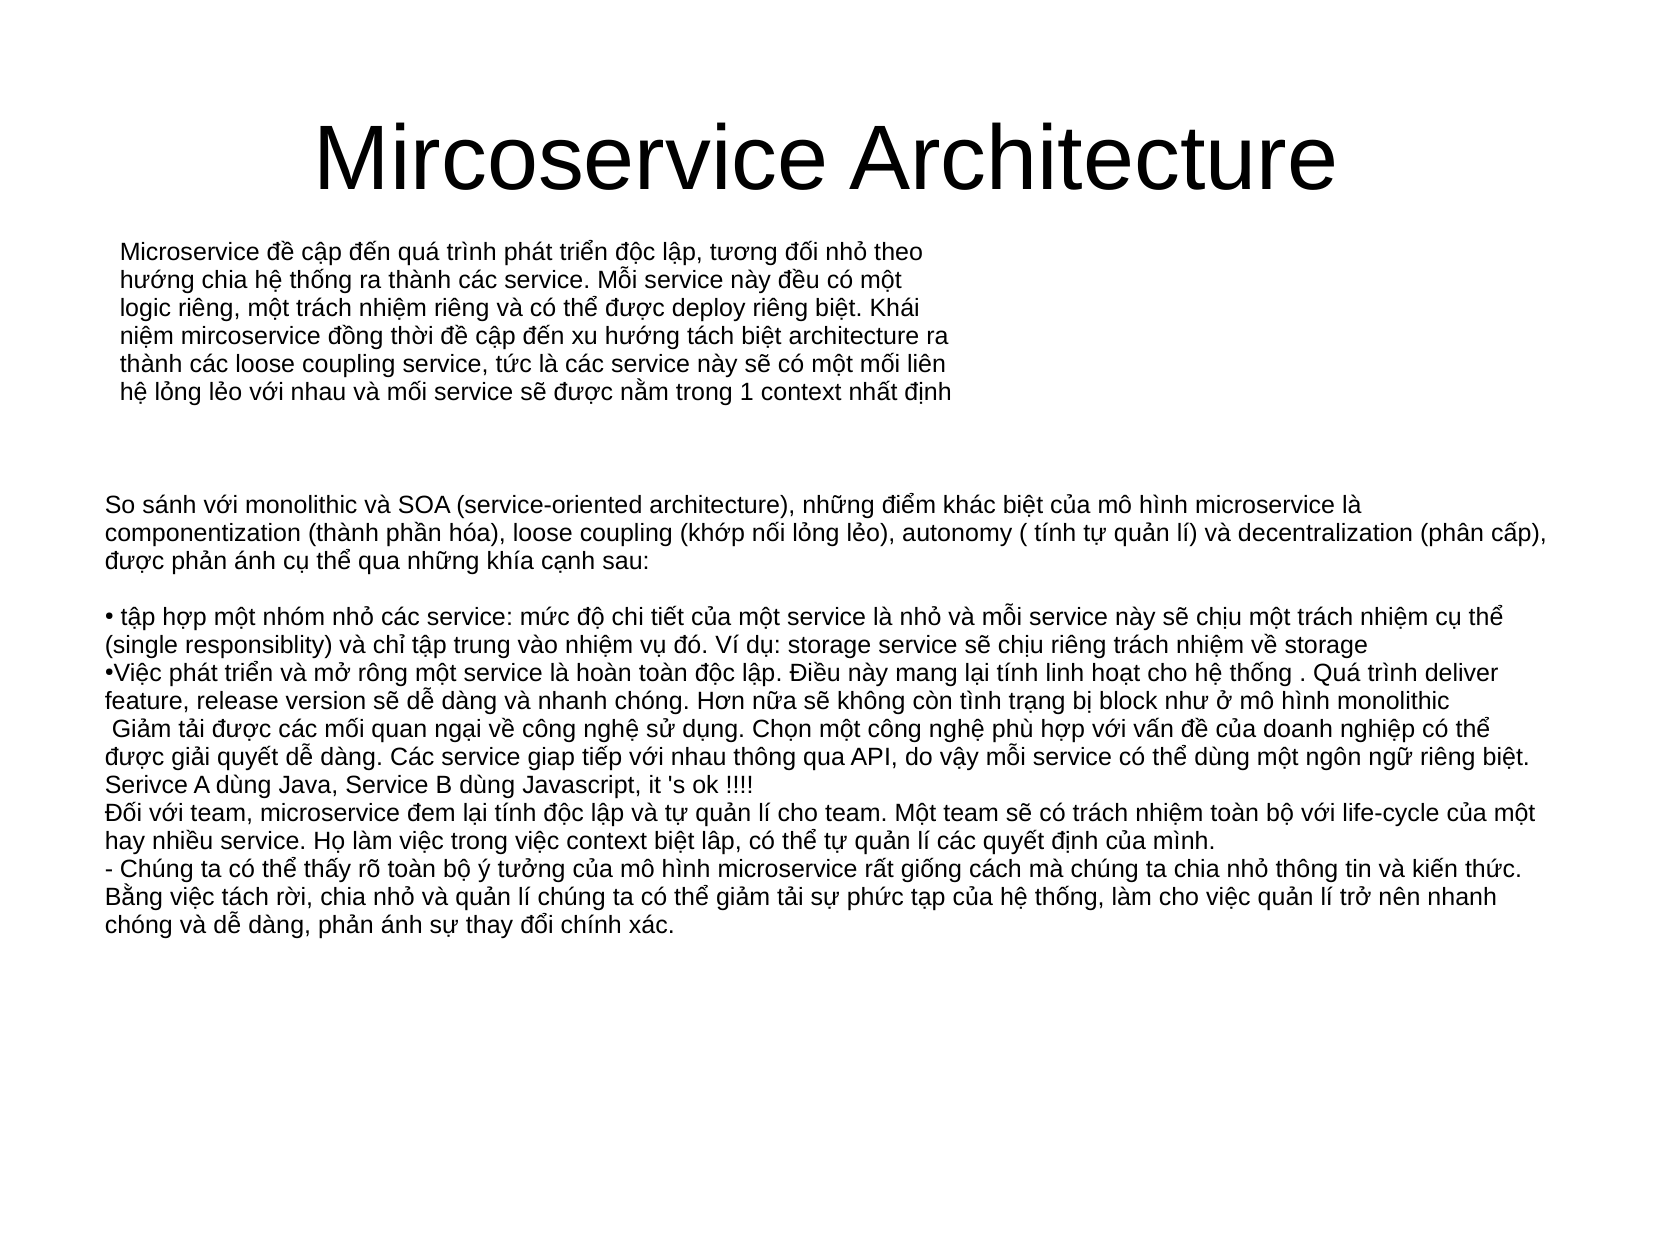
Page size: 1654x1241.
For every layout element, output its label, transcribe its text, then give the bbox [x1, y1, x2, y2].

text_box Microservice đề cập đến quá trình phát triển độc lập, tương đối nhỏ theo hướng chia hệ thống ra thành các service. Mỗi service này đều có một logic riêng, một trách nhiệm riêng và có thể được deploy riêng biệt. Khái niệm mircoservice đồng thời đề cập đến xu hướng tách biệt architecture ra thành các loose coupling service, tức là các service này sẽ có một mối liên hệ lỏng lẻo với nhau và mối service sẽ được nằm trong 1 context nhất định [105, 230, 976, 451]
title Mircoservice Architecture [82, 49, 1571, 257]
text_box So sánh với monolithic và SOA (service-oriented architecture), những điểm khác biệt của mô hình microservice là componentization (thành phần hóa), loose coupling (khớp nối lỏng lẻo), autonomy ( tính tự quản lí) và decentralization (phân cấp), được phản ánh cụ thể qua những khía cạnh sau: tập hợp một nhóm nhỏ các service: mức độ chi tiết của một service là nhỏ và mỗi service này sẽ chịu một trách nhiệm cụ thể (single responsiblity) và chỉ tập trung vào nhiệm vụ đó. Ví dụ: storage service sẽ chịu riêng trách nhiệm về storage Việc phát triển và mở rông một service là hoàn toàn độc lập. Điều này mang lại tính linh hoạt cho hệ thống . Quá trình deliver feature, release version sẽ dễ dàng và nhanh chóng. Hơn nữa sẽ không còn tình trạng bị block như ở mô hình monolithic Giảm tải được các mối quan ngại về công nghệ sử dụng. Chọn một công nghệ phù hợp với vấn đề của doanh nghiệp có thể được giải quyết dễ dàng. Các service giap tiếp với nhau thông qua API, do vậy mỗi service có thể dùng một ngôn ngữ riêng biệt. Serivce A dùng Java, Service B dùng Javascript, it 's ok !!!! Đối với team, microservice đem lại tính độc lập và tự quản lí cho team. Một team sẽ có trách nhiệm toàn bộ với life-cycle của một hay nhiều service. Họ làm việc trong việc context biệt lâp, có thể tự quản lí các quyết định của mình. - Chúng ta có thể thấy rõ toàn bộ ý tưởng của mô hình microservice rất giống cách mà chúng ta chia nhỏ thông tin và kiến thức. Bằng việc tách rời, chia nhỏ và quản lí chúng ta có thể giảm tải sự phức tạp của hệ thống, làm cho việc quản lí trở nên nhanh chóng và dễ dàng, phản ánh sự thay đổi chính xác. [90, 483, 1576, 1066]
